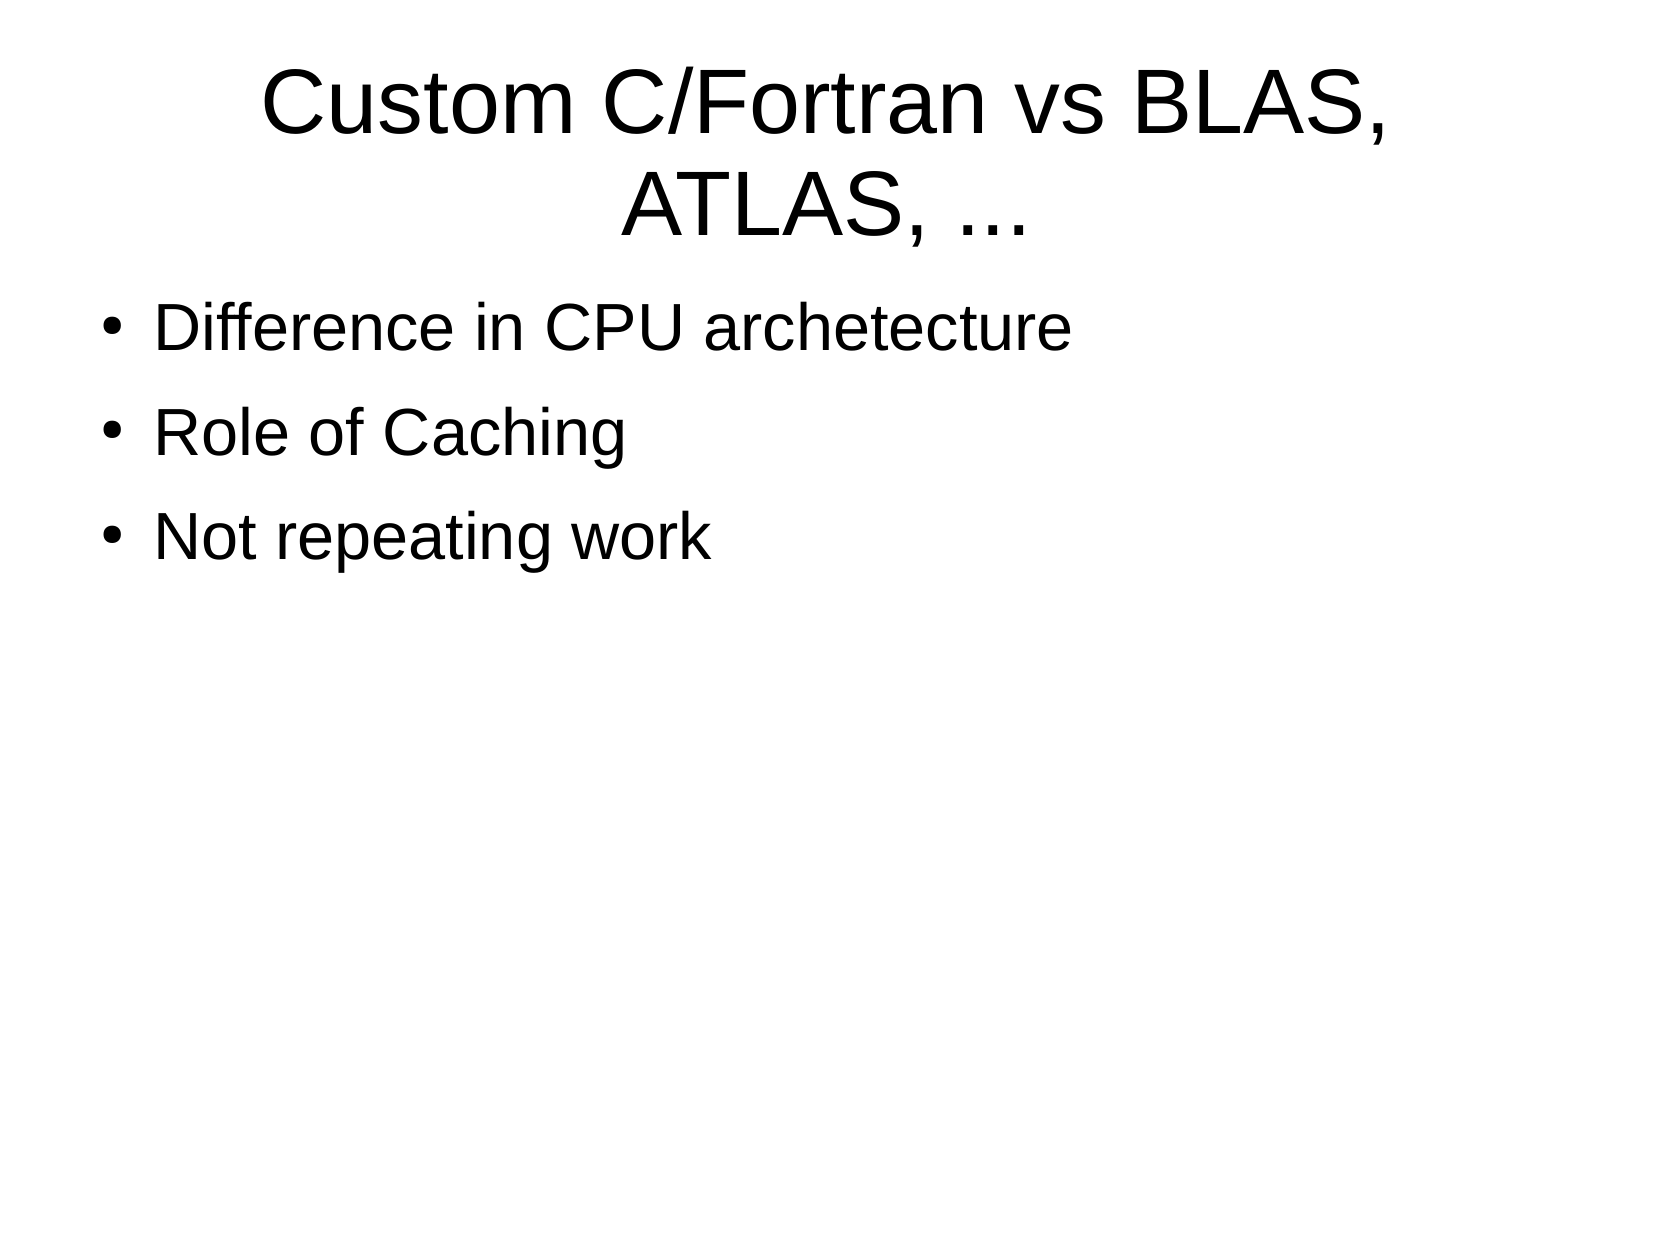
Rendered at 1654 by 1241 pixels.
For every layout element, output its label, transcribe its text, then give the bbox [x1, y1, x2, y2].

list Difference in CPU archetecture Role of Caching Not repeating work [82, 290, 1571, 1010]
title Custom C/Fortran vs BLAS, ATLAS, ... [82, 49, 1571, 257]
